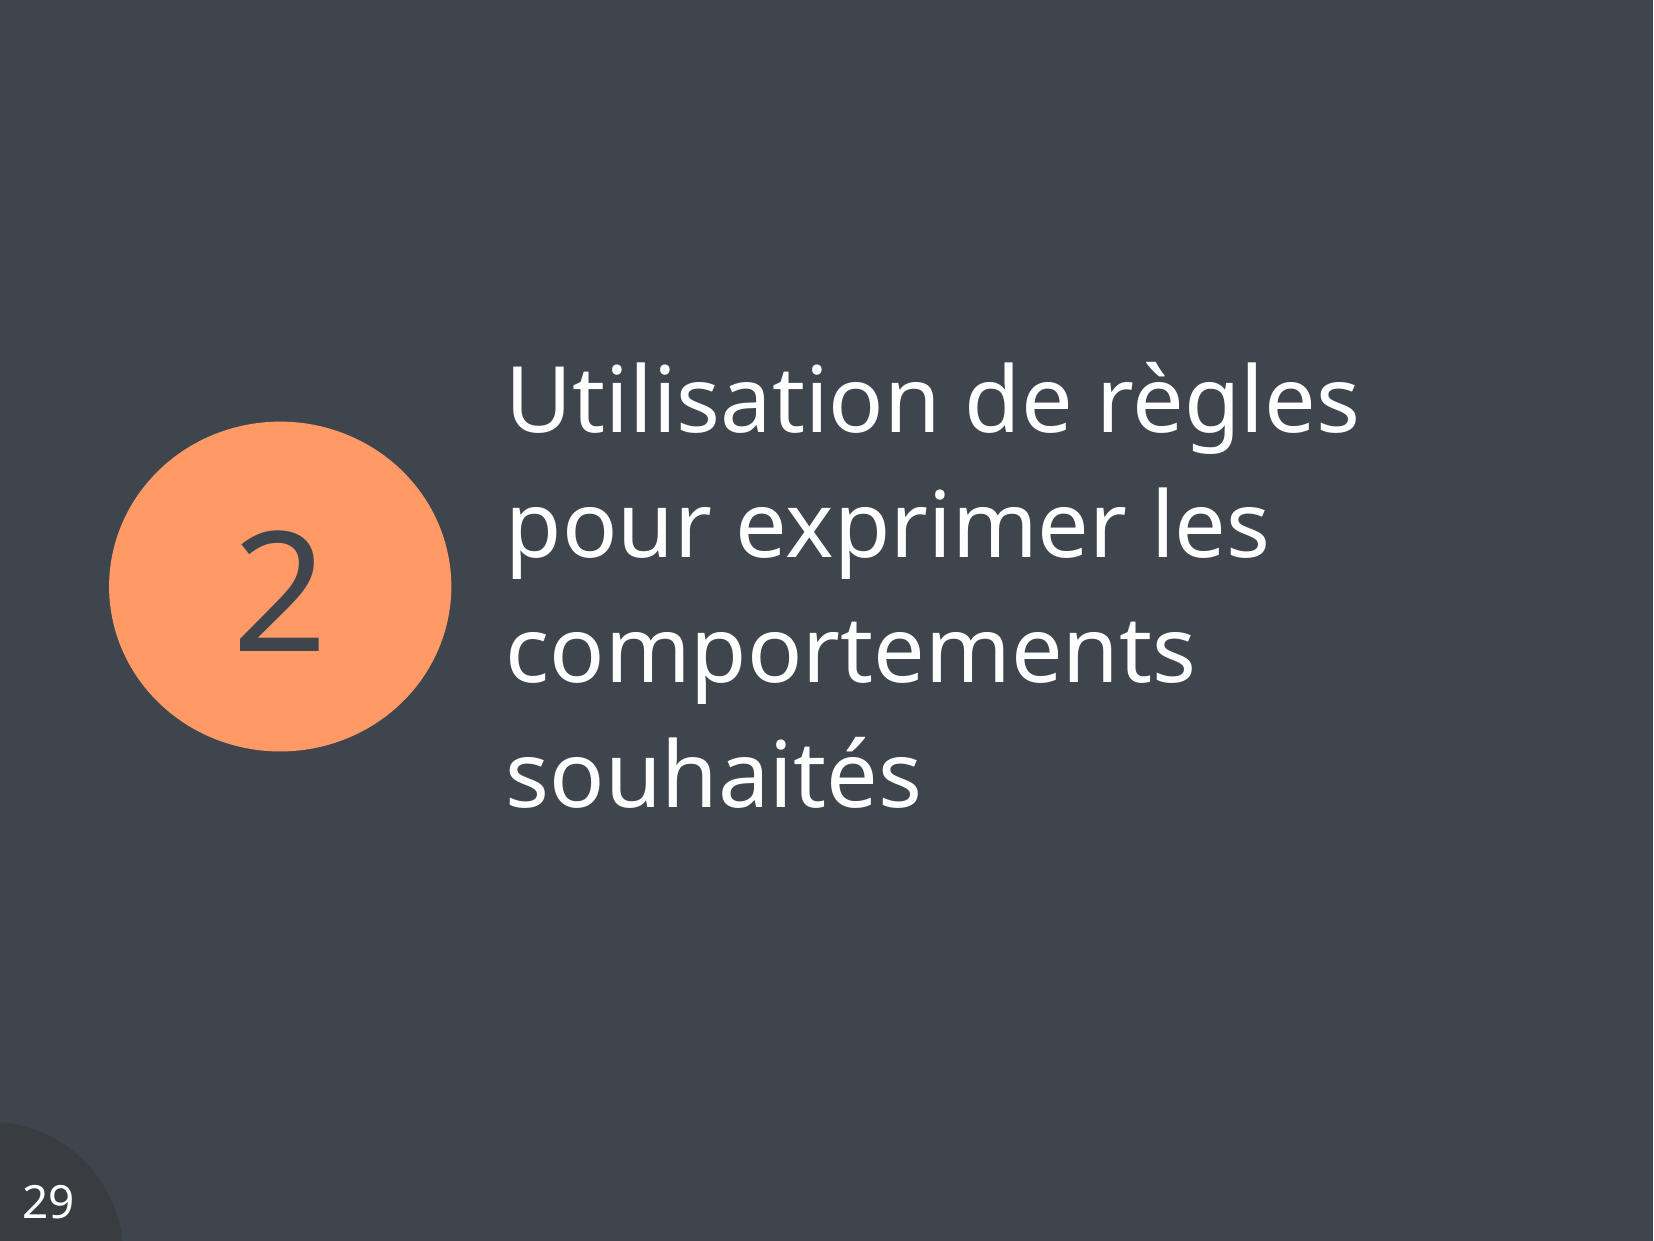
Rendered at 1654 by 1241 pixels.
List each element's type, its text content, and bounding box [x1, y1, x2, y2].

text_box 2 [109, 421, 452, 752]
title Utilisation de règles pour exprimer les comportements souhaités [505, 402, 1573, 766]
